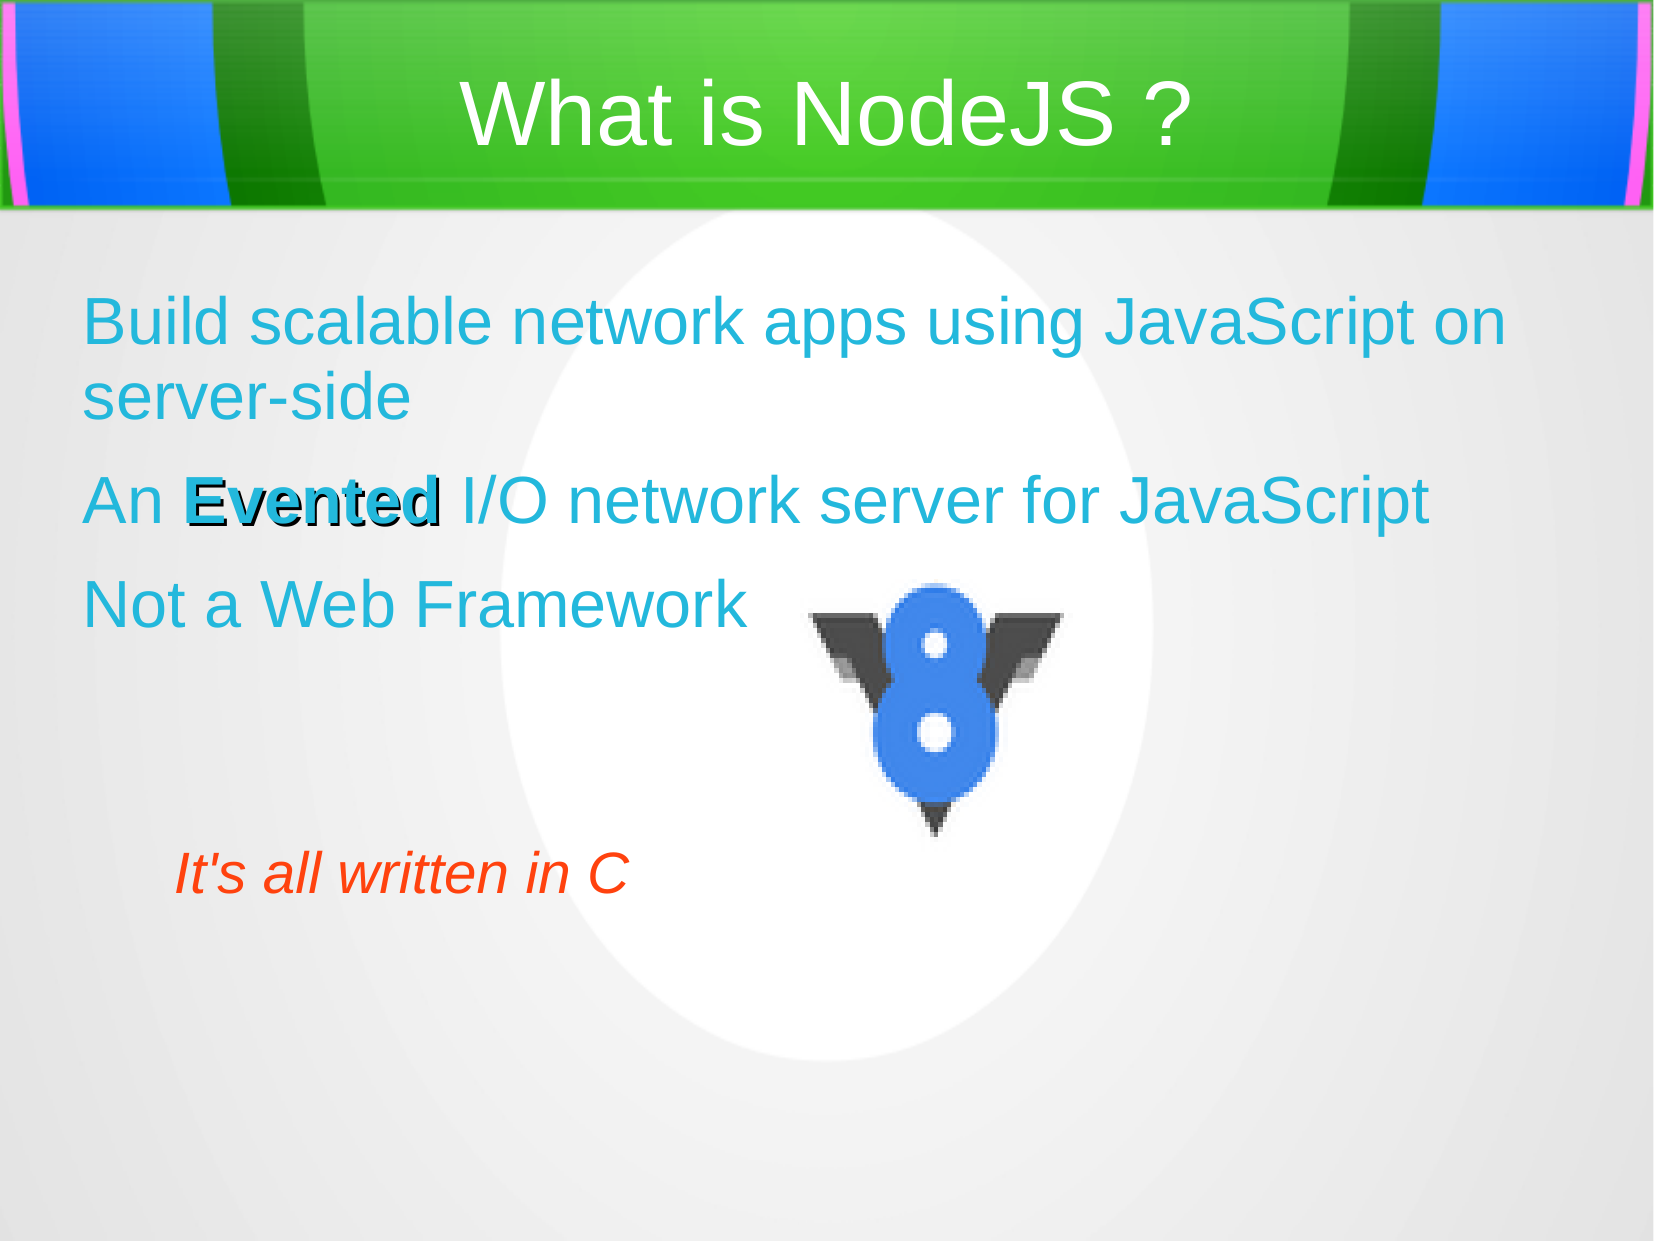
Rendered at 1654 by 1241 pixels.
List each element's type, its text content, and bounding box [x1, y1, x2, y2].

list Build scalable network apps using JavaScript on server-side An Evented I/O network server for JavaScript Not a Web Framework [82, 284, 1538, 1146]
picture [0, 0, 1654, 1241]
text_box It's all written in C [159, 833, 645, 913]
title What is NodeJS ? [82, 49, 1571, 179]
